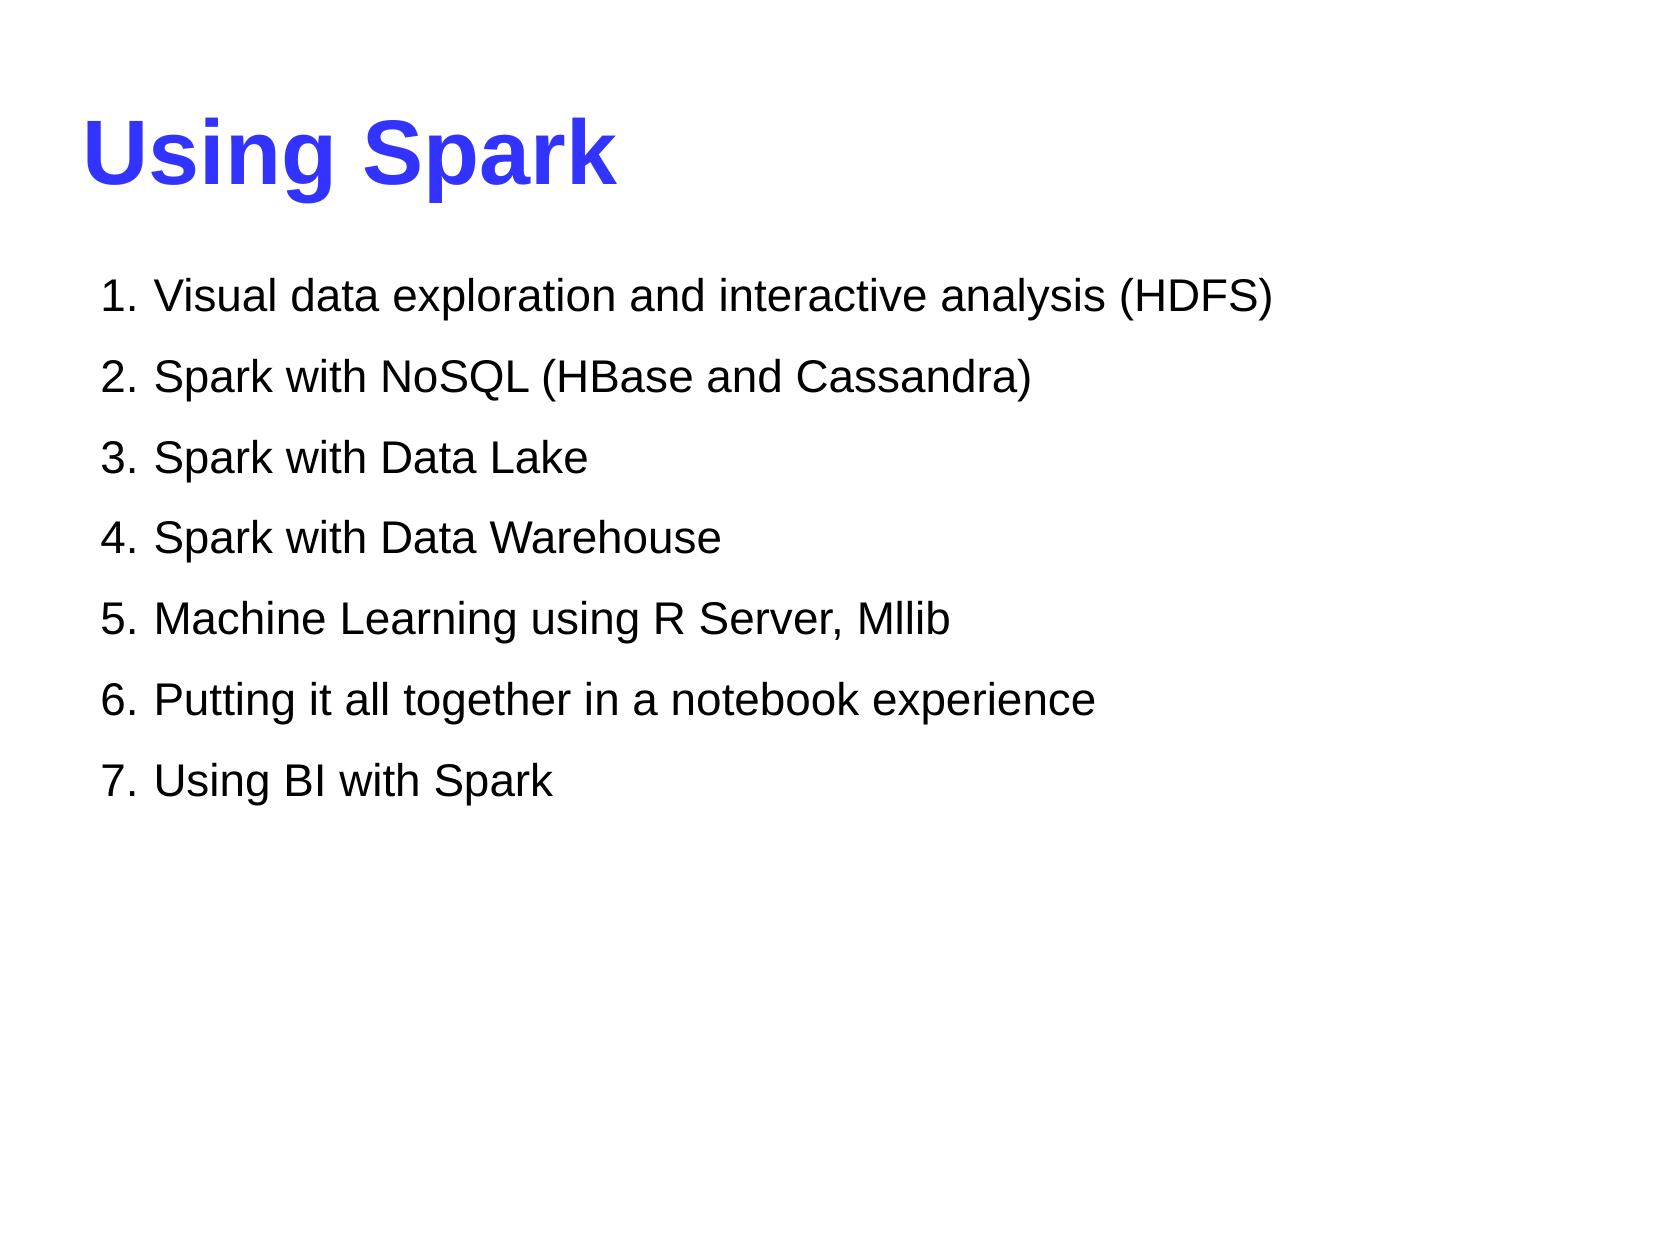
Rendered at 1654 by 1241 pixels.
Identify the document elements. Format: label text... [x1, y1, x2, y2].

title Using Spark [82, 49, 1571, 257]
list Visual data exploration and interactive analysis (HDFS) Spark with NoSQL (HBase and Cassandra) Spark with Data Lake Spark with Data Warehouse Machine Learning using R Server, Mllib Putting it all together in a notebook experience Using BI with Spark [82, 270, 1561, 1156]
